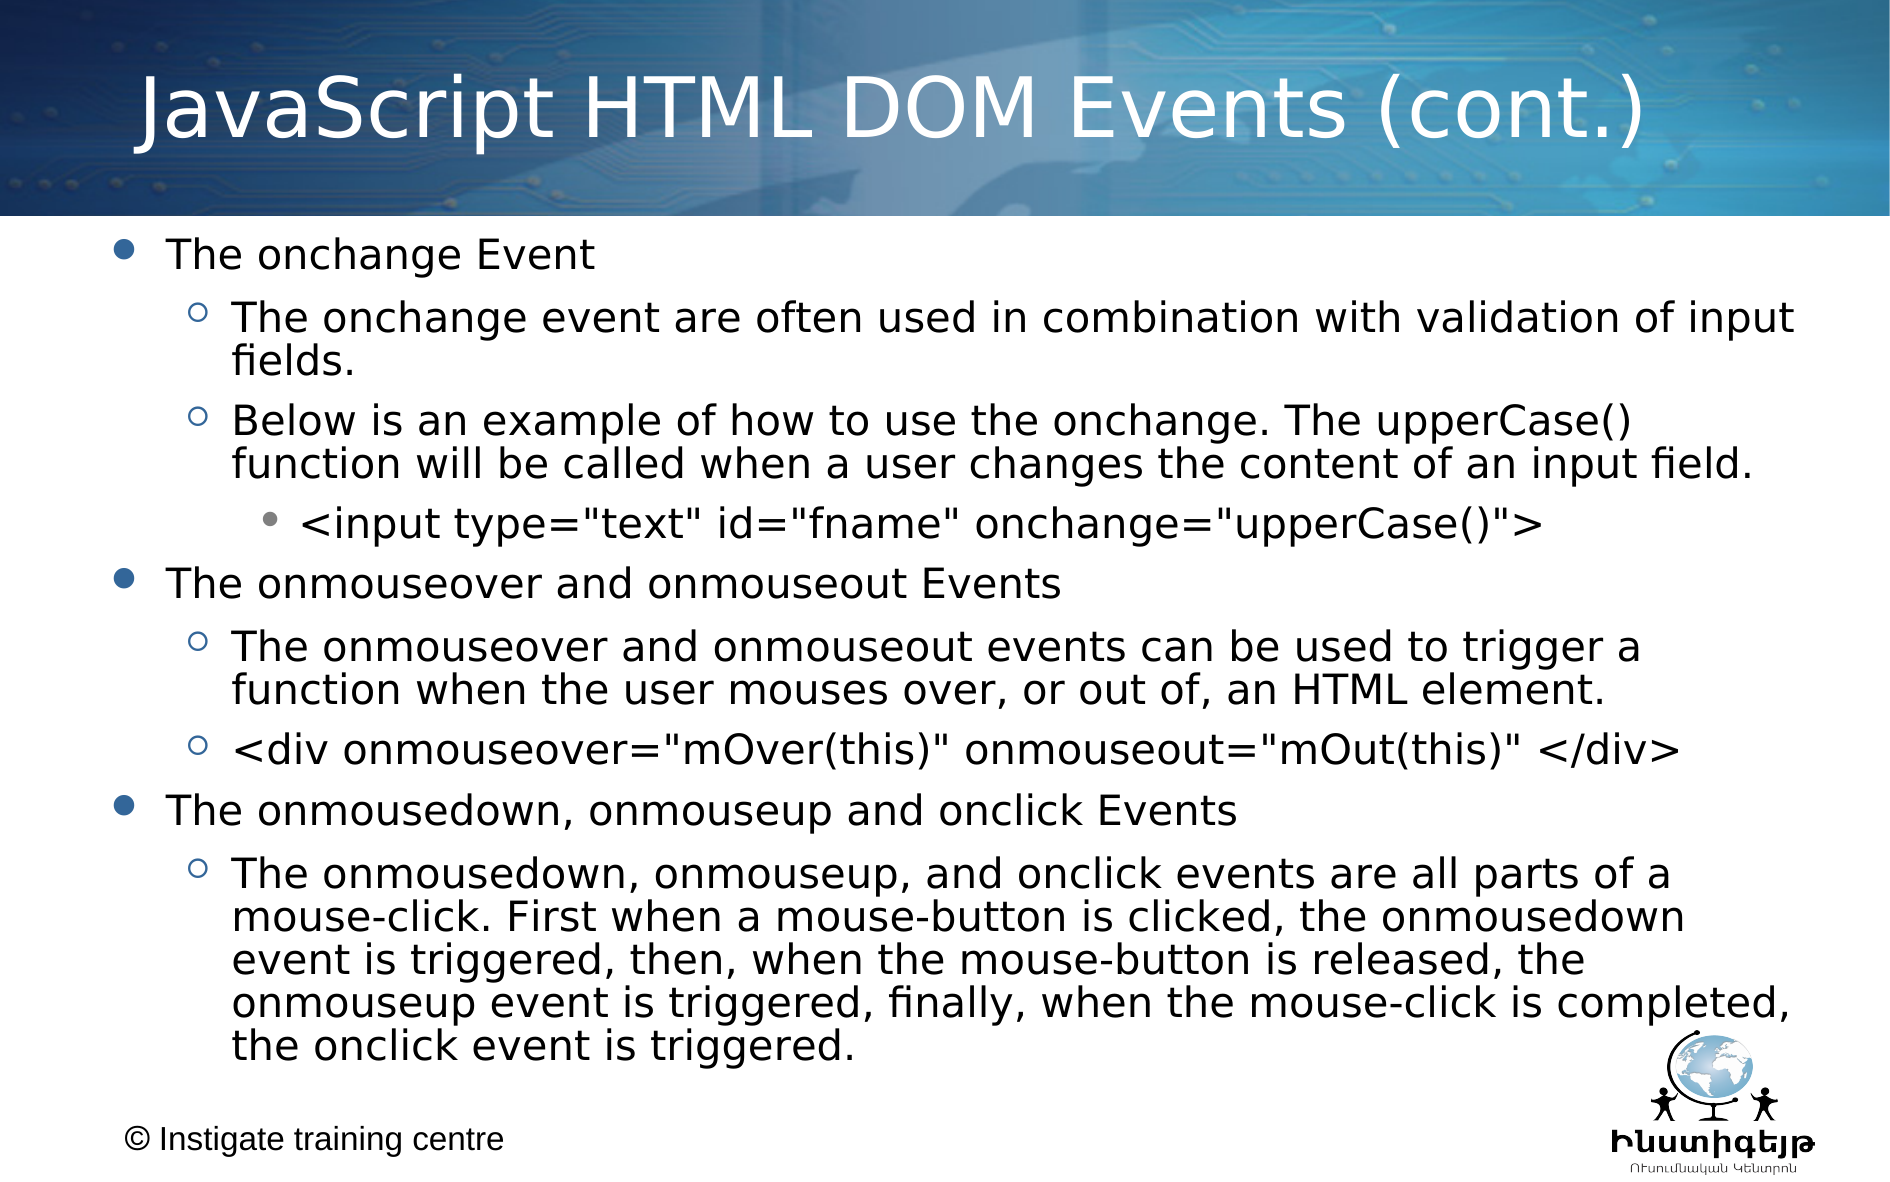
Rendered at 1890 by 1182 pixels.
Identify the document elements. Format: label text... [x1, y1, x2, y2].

picture [1612, 1030, 1815, 1175]
text_box JavaScript HTML DOM Events (cont.) [138, 82, 1801, 91]
picture [0, 0, 1890, 216]
list The onchange Event The onchange event are often used in combination with validation of input fields. Below is an example of how to use the onchange. The upperCase() function will be called when a user changes the content of an input field. <input type="text" id="fname" onchange="upperCase()"> The onmouseover and onmouseout Events The onmouseover and onmouseout events can be used to trigger a function when the user mouses over, or out of, an HTML element. <div onmouseover="mOver(this)" onmouseout="mOut(this)" </div> The onmousedown, onmouseup and onclick Events The onmousedown, onmouseup, and onclick events are all parts of a mouse-click. First when a mouse-button is clicked, the onmousedown event is triggered, then, when the mouse-button is released, the onmouseup event is triggered, finally, when the mouse-click is completed, the onclick event is triggered. [110, 235, 1801, 263]
